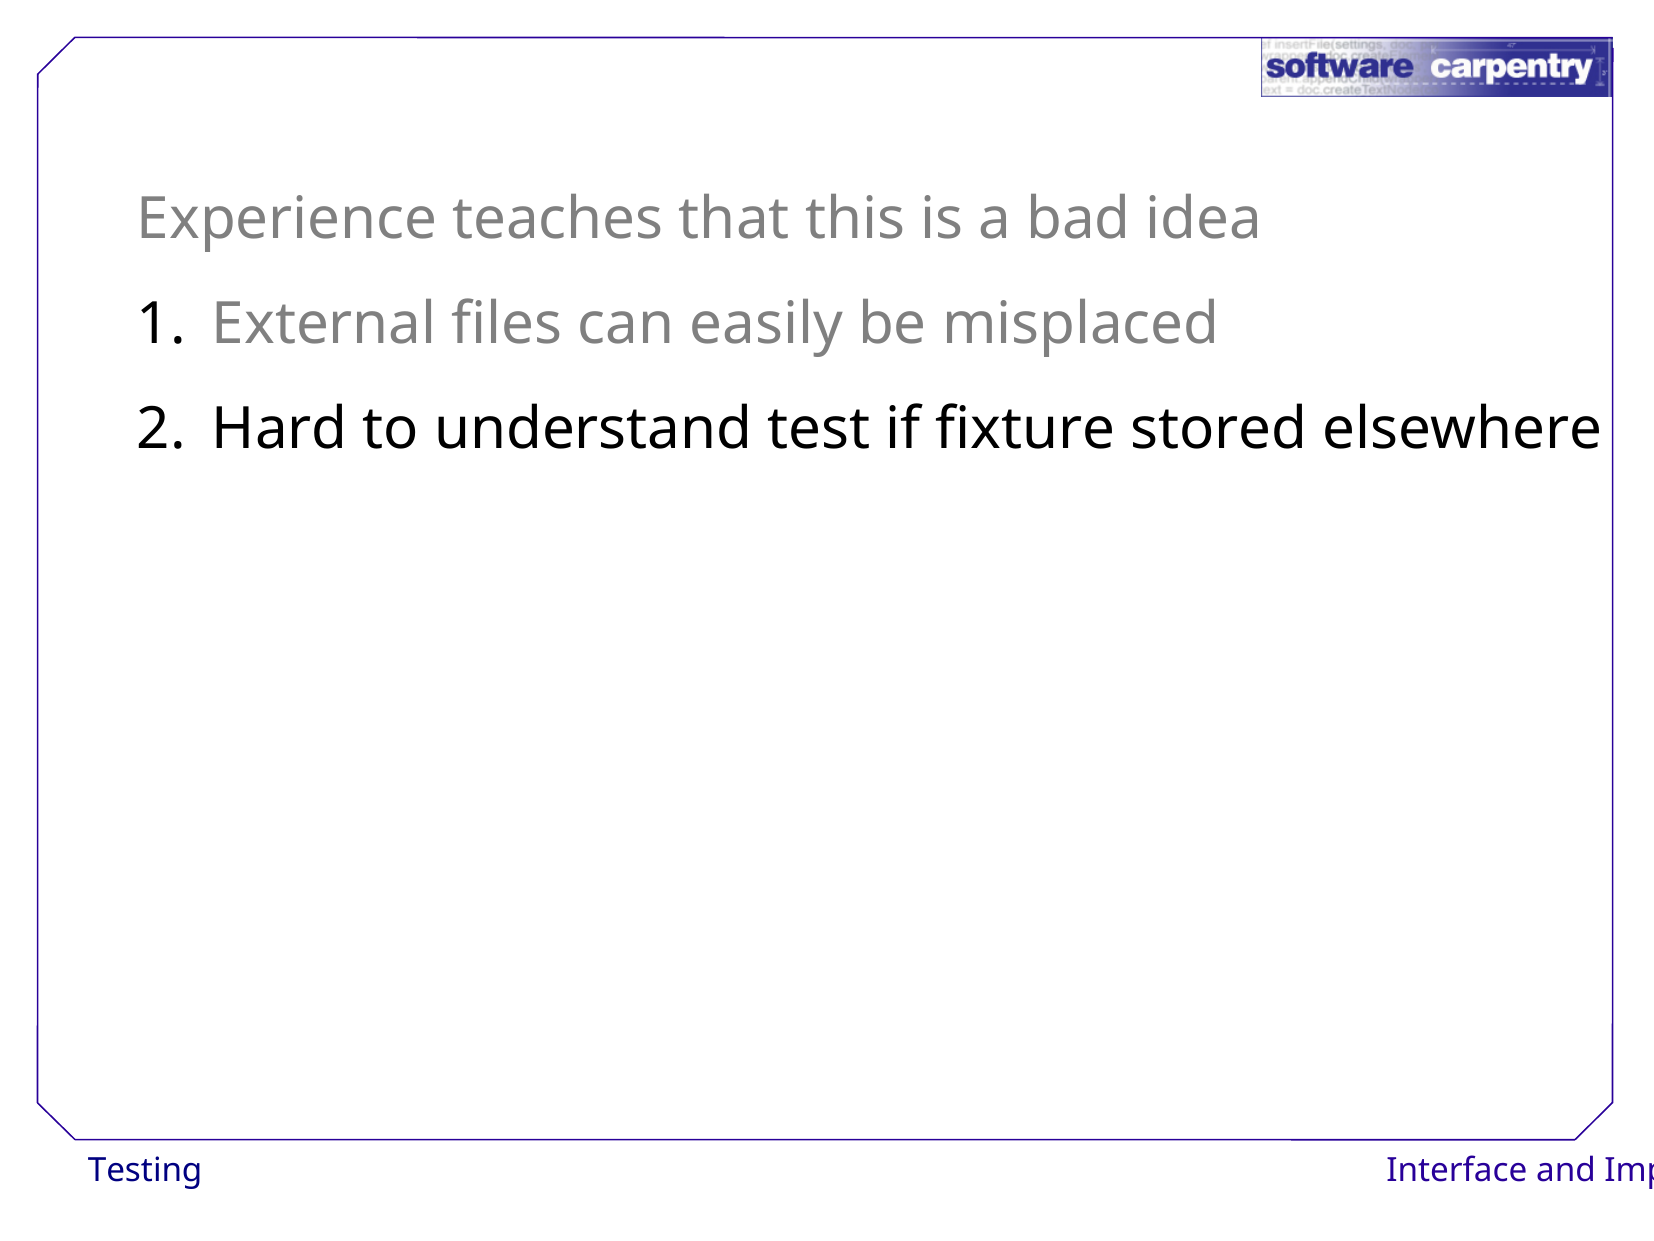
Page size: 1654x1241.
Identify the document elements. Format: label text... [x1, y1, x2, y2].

text_box Experience teaches that this is a bad idea External files can easily be misplaced Hard to understand test if fixture stored elsewhere [122, 138, 1618, 469]
picture [1261, 39, 1613, 97]
